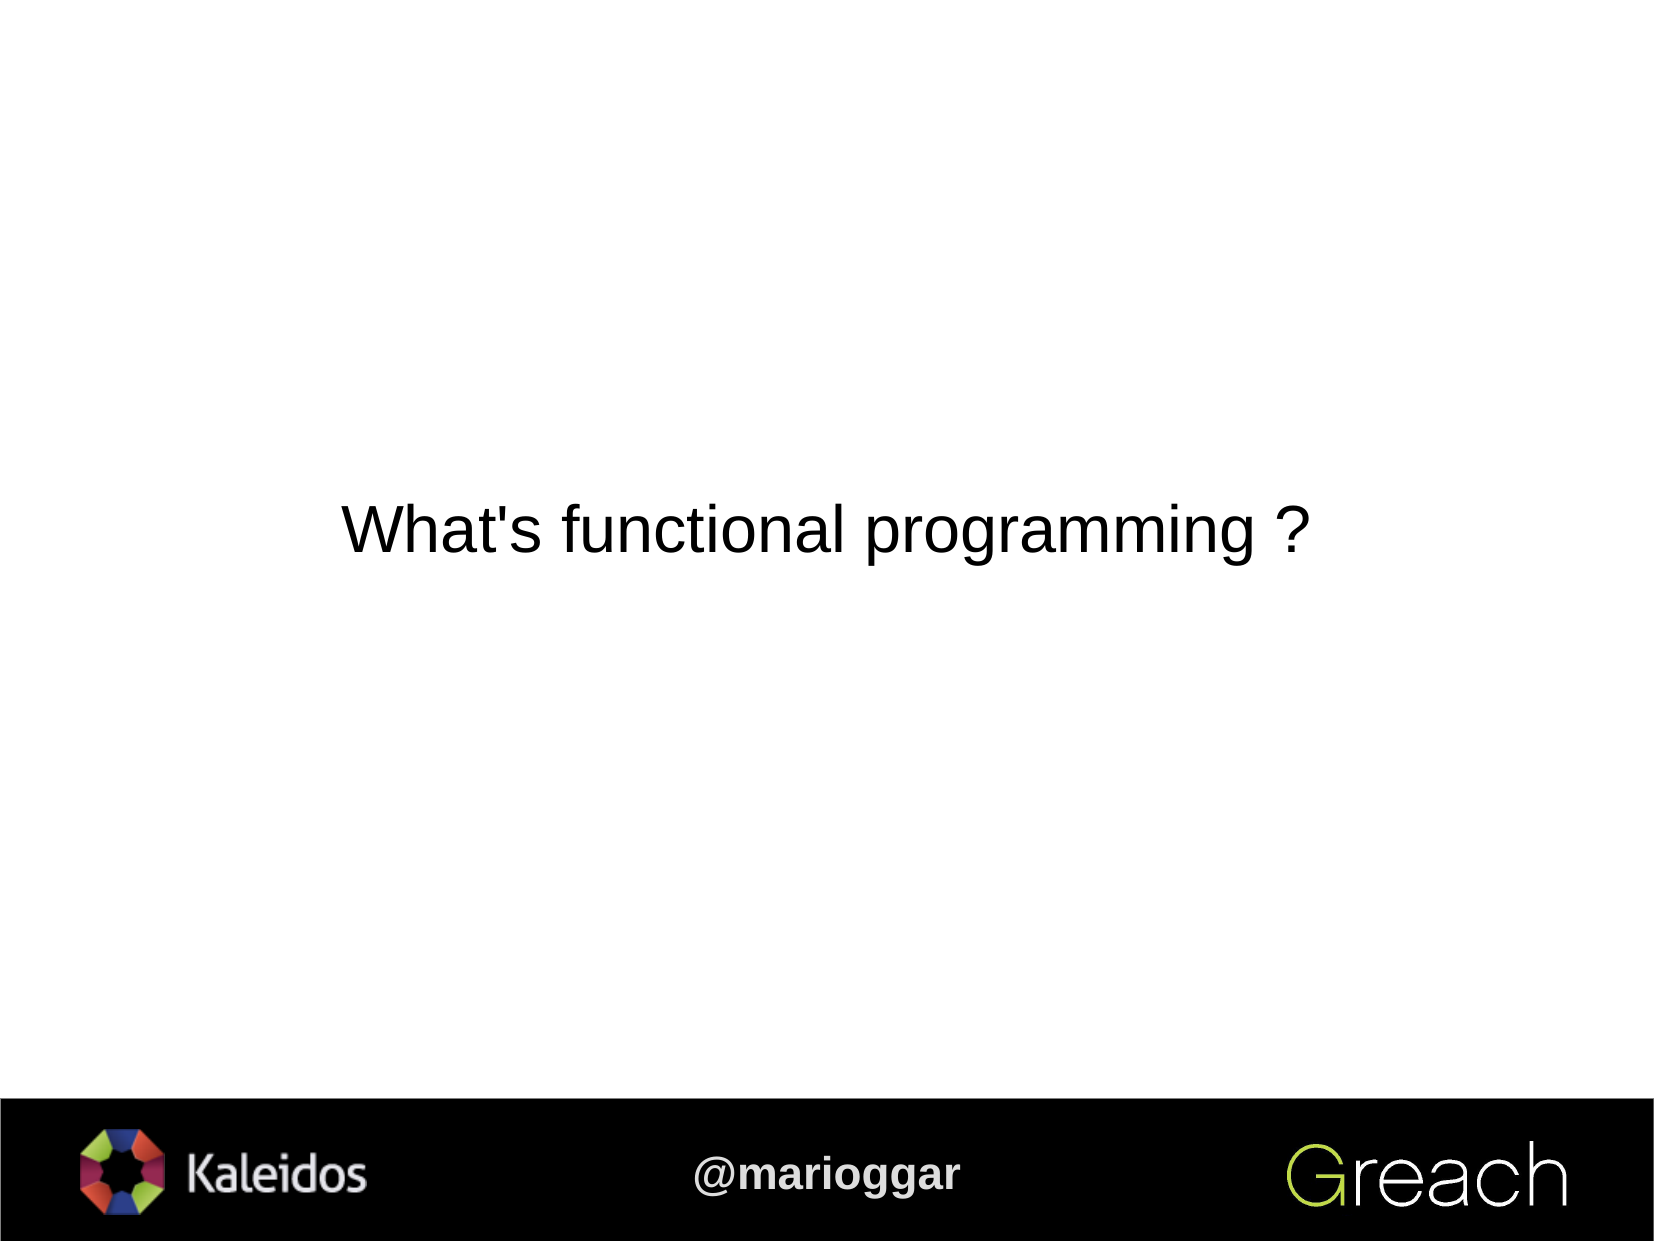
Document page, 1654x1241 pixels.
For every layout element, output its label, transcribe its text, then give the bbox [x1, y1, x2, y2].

subtitle What's functional programming ? [82, 49, 1571, 1010]
picture [80, 1129, 367, 1215]
picture [1287, 1141, 1571, 1216]
